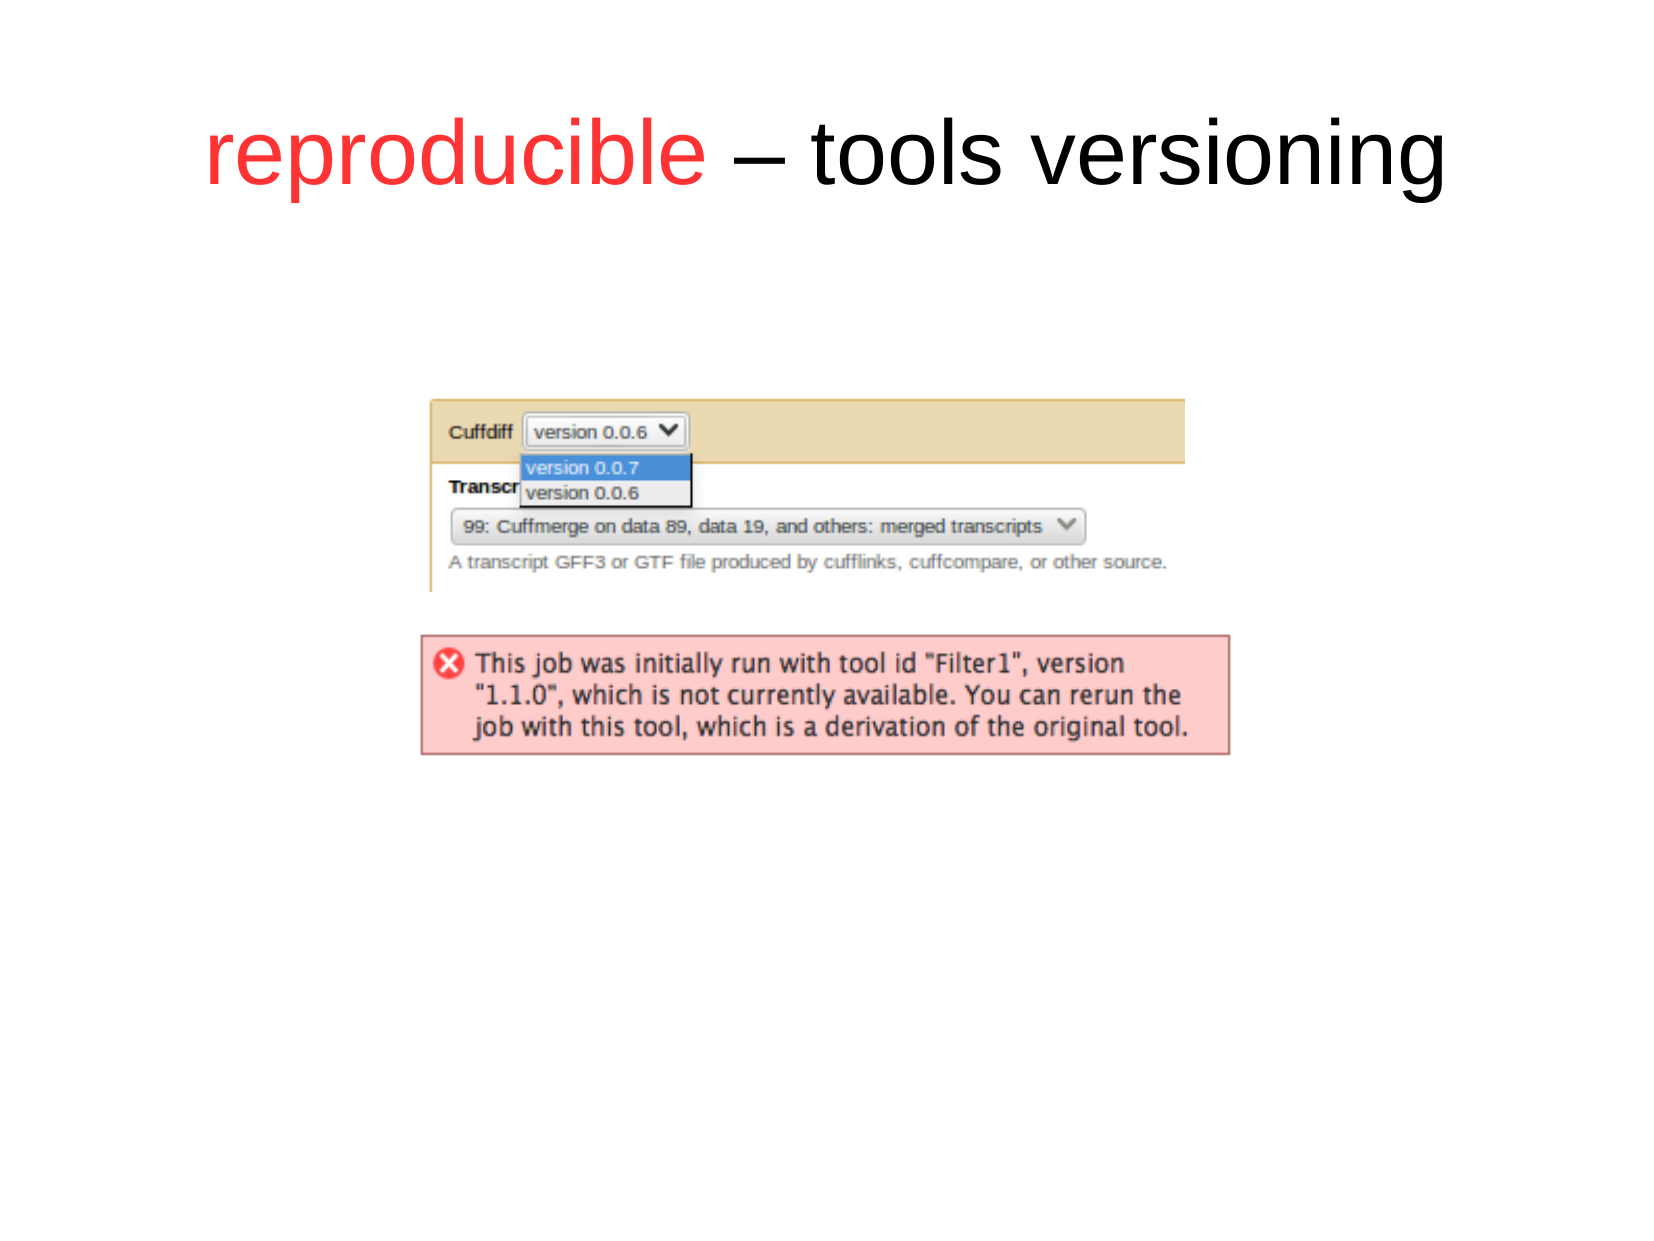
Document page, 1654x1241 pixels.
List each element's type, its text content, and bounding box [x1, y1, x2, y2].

title reproducible – tools versioning [82, 49, 1571, 257]
picture [415, 629, 1237, 764]
picture [420, 389, 1185, 592]
